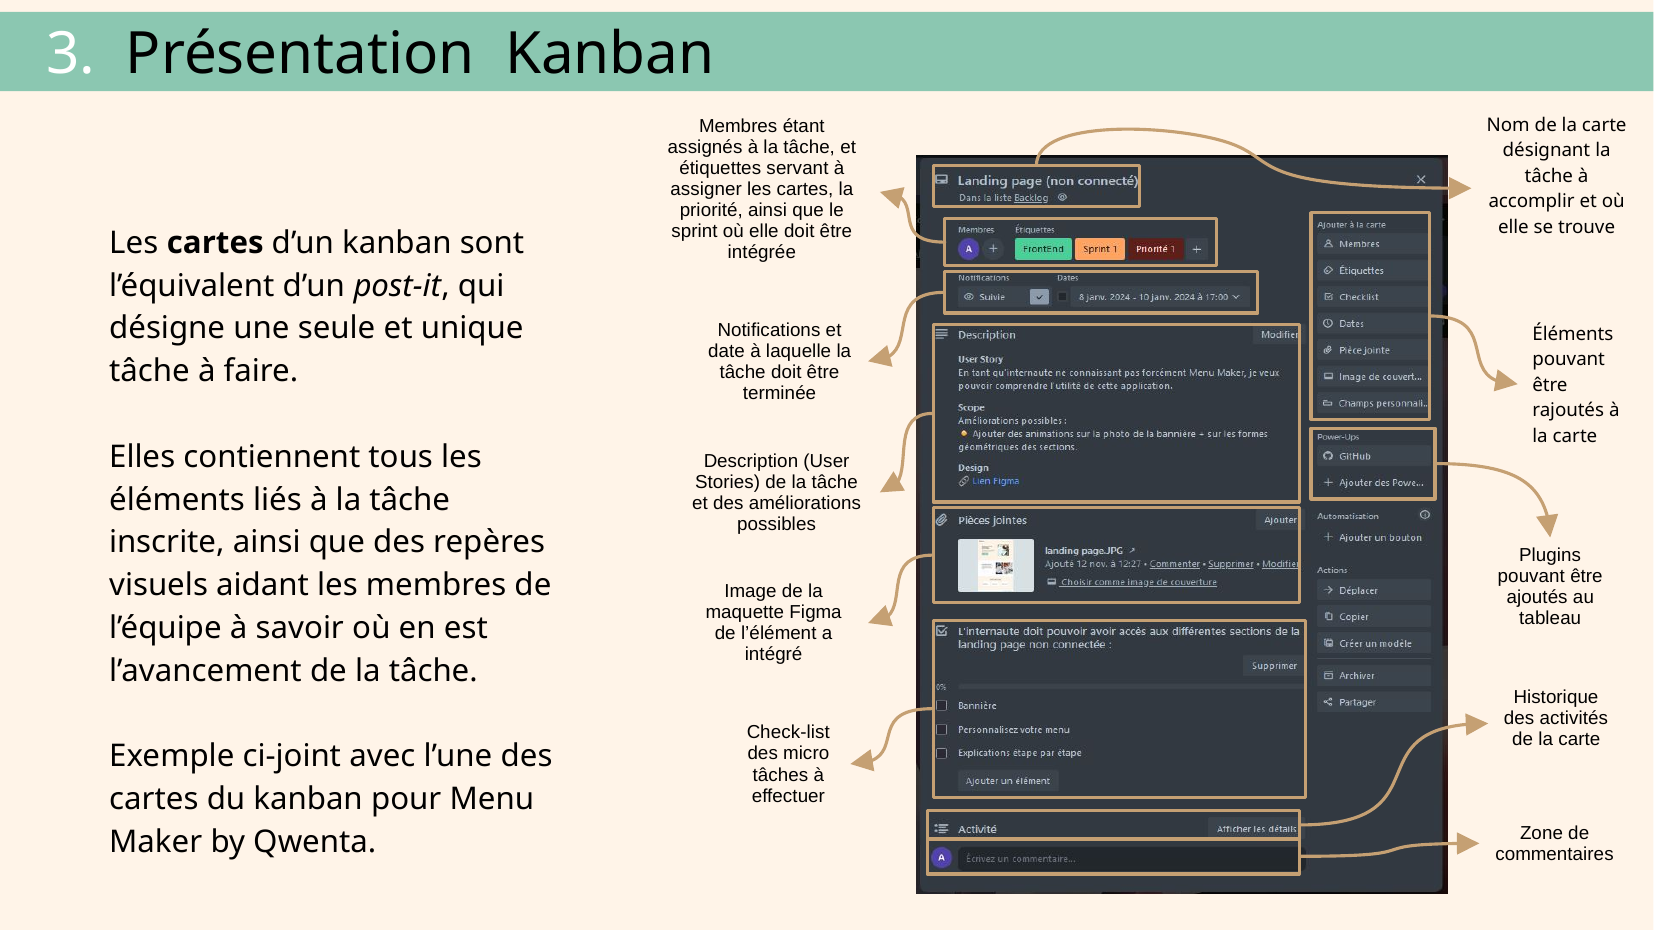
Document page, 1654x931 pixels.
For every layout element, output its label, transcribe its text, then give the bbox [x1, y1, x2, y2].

text_box Membres étant assignés à la tâche, et étiquettes servant à assigner les cartes, la priorité, ainsi que le sprint où elle doit être intégrée [643, 106, 880, 278]
picture [935, 509, 1298, 601]
picture [946, 220, 1215, 264]
picture [1313, 430, 1433, 497]
picture [935, 326, 1298, 500]
text_box Éléments pouvant être rajoutés à la carte [1517, 312, 1636, 438]
text_box Description (User Stories) de la tâche et des améliorations possibles [673, 442, 880, 542]
text_box Historique des activités de la carte [1488, 679, 1625, 768]
picture [935, 622, 1304, 796]
text_box Zone de commentaires [1479, 814, 1630, 872]
picture [1313, 214, 1428, 418]
picture [1301, 730, 1448, 854]
picture [1258, 155, 1448, 186]
text_box Notifications et date à laquelle la tâche doit être terminée [690, 311, 869, 411]
picture [916, 155, 1448, 894]
title 3. Présentation Kanban [0, 14, 1654, 89]
picture [929, 841, 1298, 872]
text_box Nom de la carte désignant la tâche à accomplir et où elle se trouve [1471, 103, 1642, 273]
picture [929, 812, 1298, 837]
text_box Plugins pouvant être ajoutés au tableau [1482, 537, 1619, 637]
text_box Check-list des micro tâches à effectuer [726, 714, 851, 814]
picture [946, 273, 1256, 311]
picture [935, 167, 1138, 205]
text_box Image de la maquette Figma de l’élément a intégré [679, 572, 869, 674]
text_box Les cartes d’un kanban sont l’équivalent d’un post-it, qui désigne une seule et unique tâche à faire. Elles contiennent tous les éléments liés à la tâche inscrite, ainsi que des repères visuels aidant les membres de l’équipe à savoir où en est l’avancement de la tâche. Exemple ci-joint avec l’une des cartes du kanban pour Menu Maker by Qwenta. [94, 212, 585, 804]
